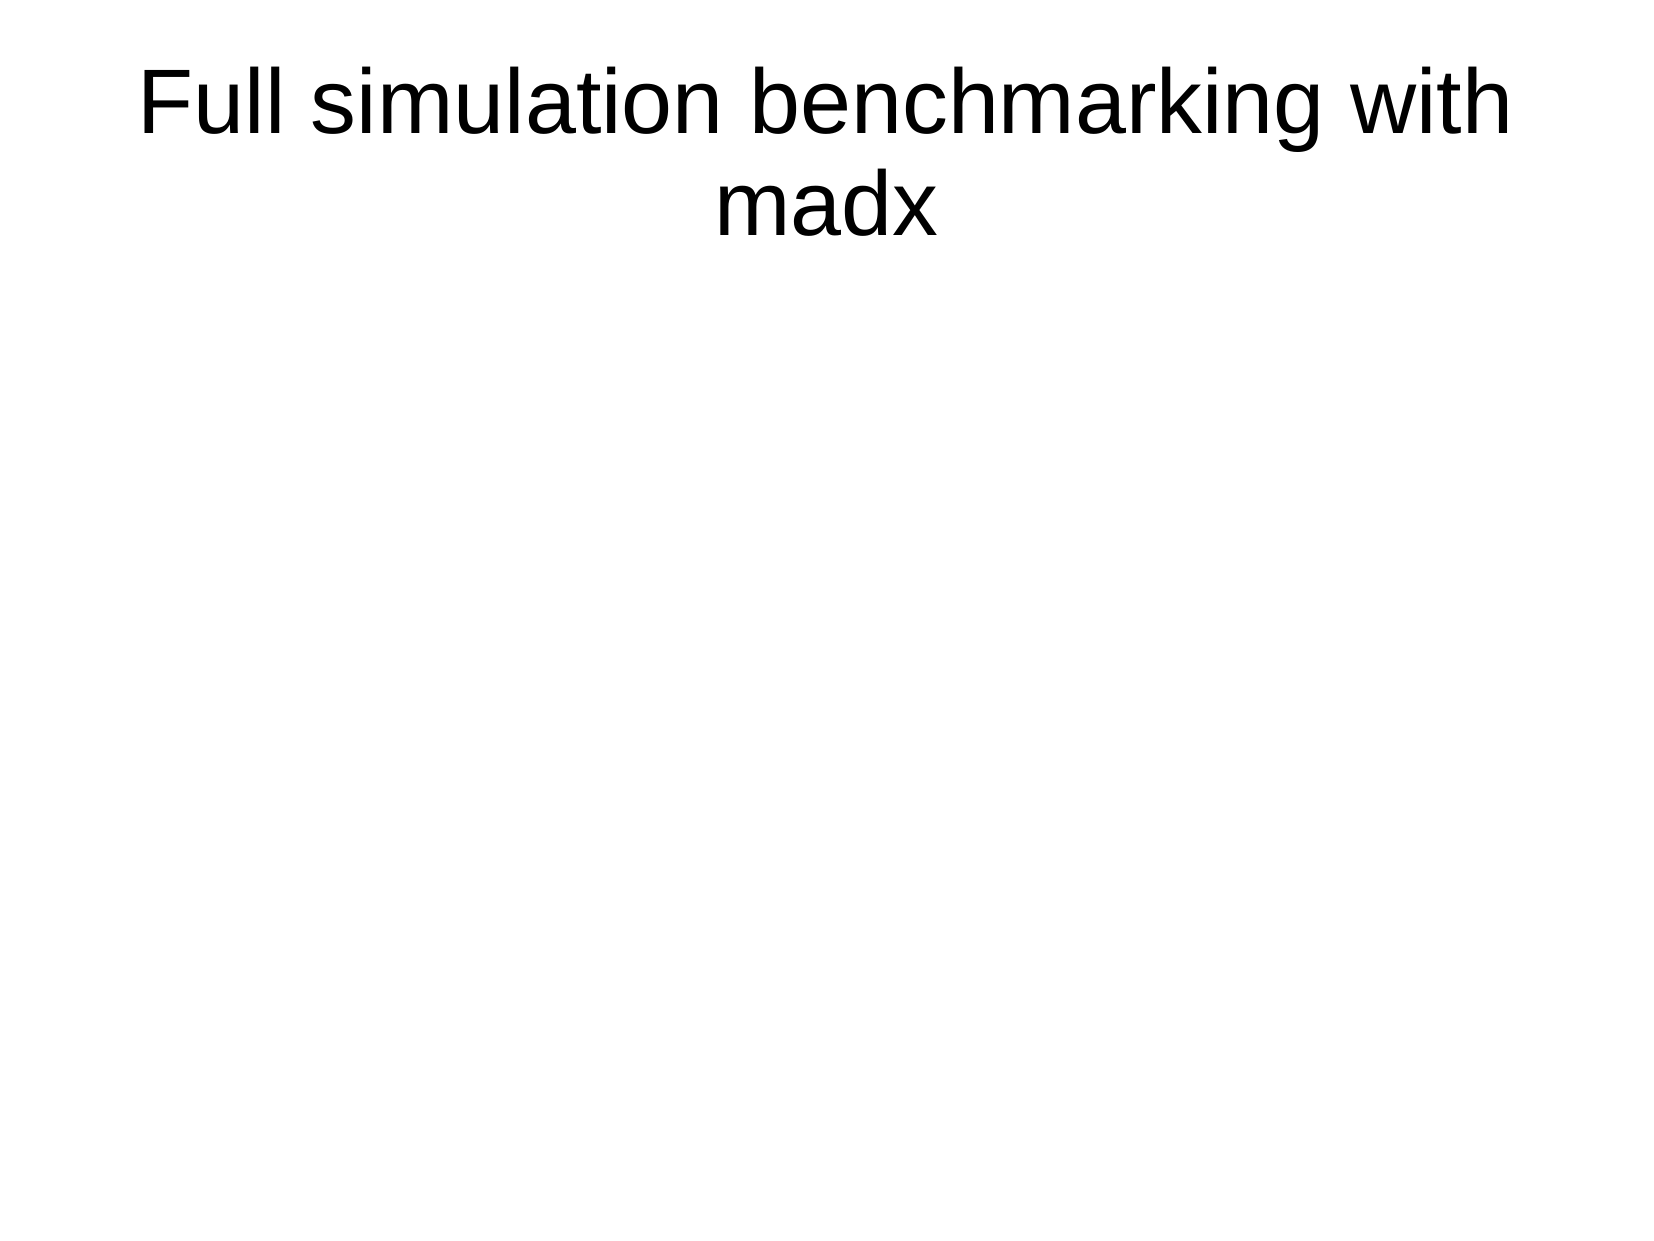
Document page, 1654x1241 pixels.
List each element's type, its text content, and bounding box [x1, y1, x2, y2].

title Full simulation benchmarking with madx [82, 49, 1571, 257]
